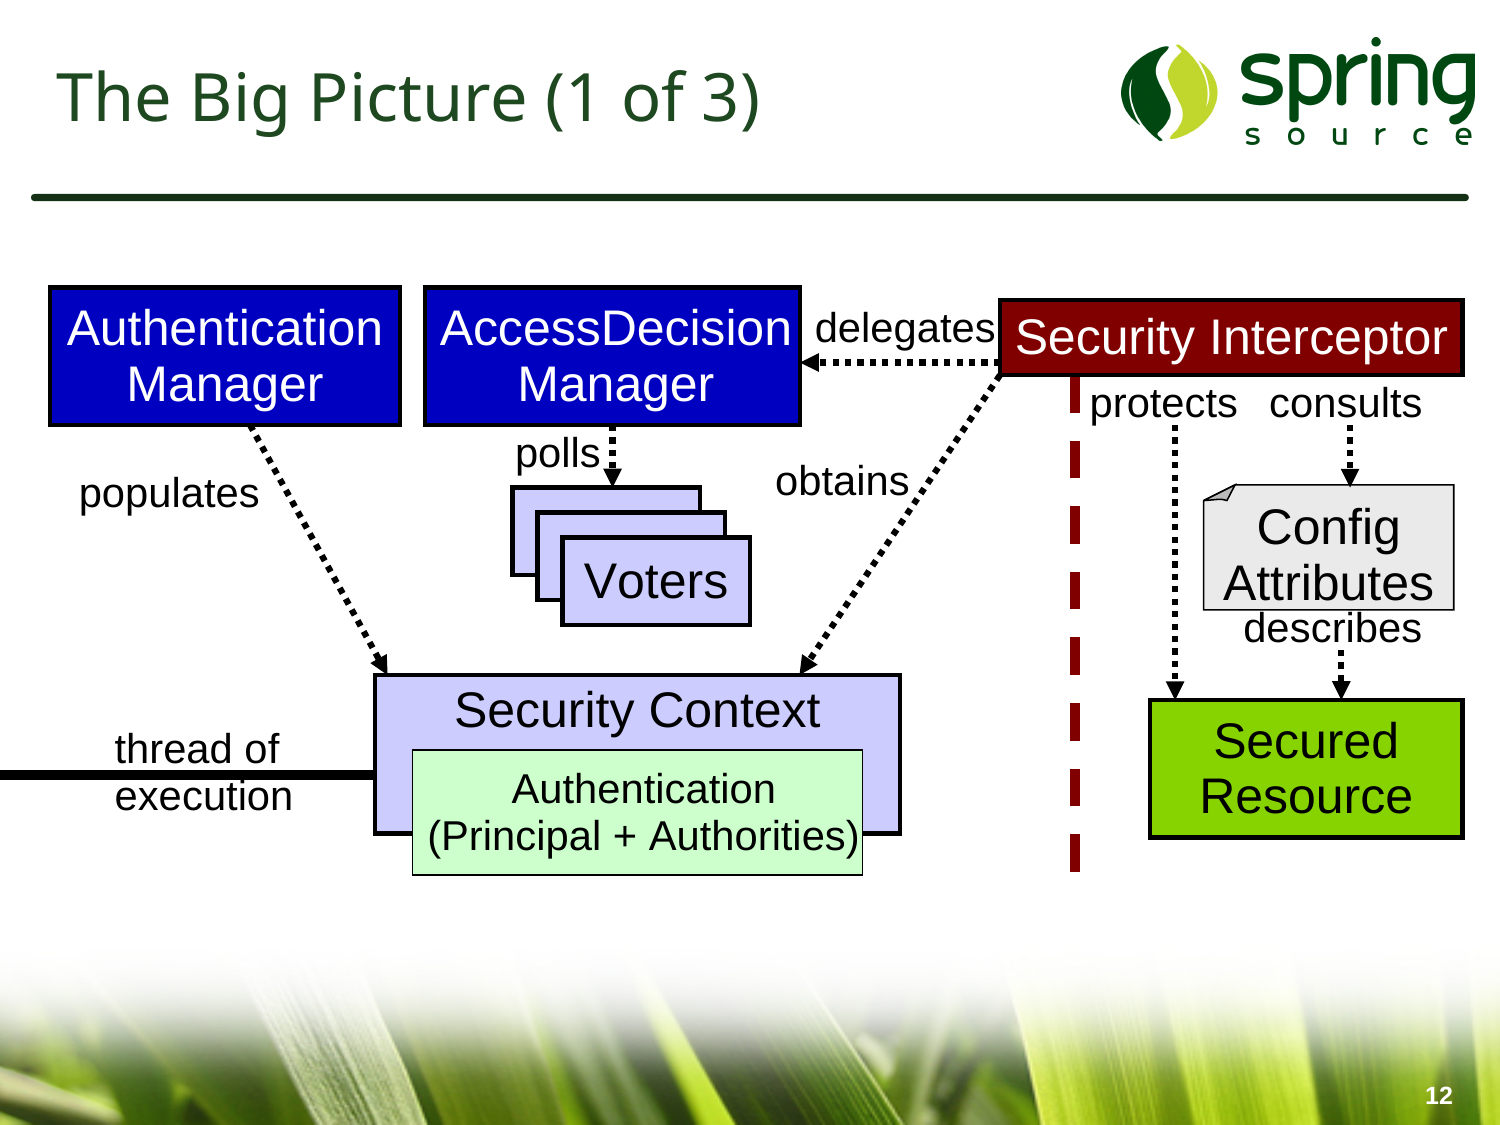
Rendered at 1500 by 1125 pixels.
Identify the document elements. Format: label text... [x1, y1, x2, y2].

text_box describes [1228, 597, 1438, 660]
text_box Authentication Manager [50, 287, 401, 426]
text_box Secured Resource [1150, 699, 1463, 838]
text_box thread of execution [99, 718, 309, 827]
text_box delegates [800, 297, 1011, 360]
text_box Authentication (Principal + Authorities) [412, 750, 863, 876]
picture [0, 944, 1500, 1125]
text_box Security Interceptor [1000, 300, 1463, 376]
text_box Config Attributes [1203, 484, 1454, 610]
text_box polls [500, 422, 616, 485]
picture [1121, 37, 1475, 145]
text_box obtains [760, 450, 925, 513]
title The Big Picture (1 of 3) [56, 15, 1089, 176]
text_box Security Context [375, 675, 901, 834]
text_box protects [1074, 376, 1254, 435]
text_box populates [64, 462, 276, 525]
text_box [512, 487, 726, 600]
text_box consults [1254, 376, 1438, 435]
text_box Voters [562, 537, 751, 625]
text_box AccessDecision Manager [425, 287, 801, 426]
